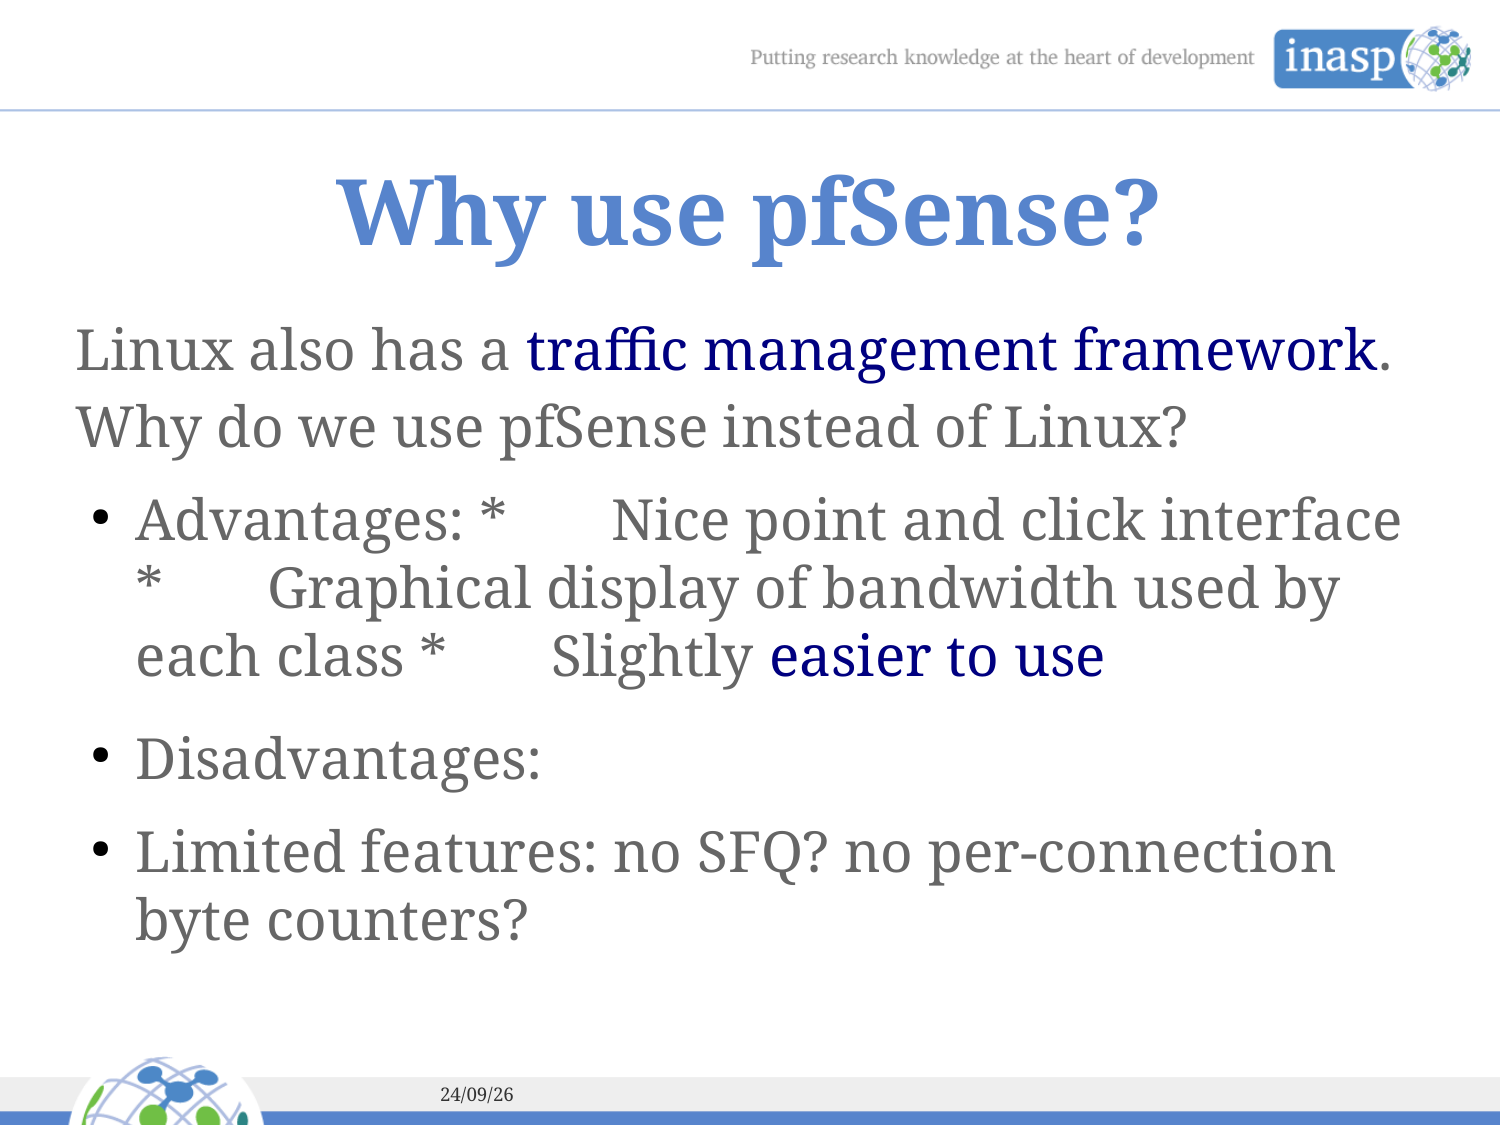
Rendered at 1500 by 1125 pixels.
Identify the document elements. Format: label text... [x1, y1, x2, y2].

picture [0, 0, 1500, 1125]
title Why use pfSense? [75, 129, 1426, 313]
list Linux also has a traffic management framework. Why do we use pfSense instead of Linux? Advantages: * Nice point and click interface * Graphical display of bandwidth used by each class * Slightly easier to use Disadvantages: Limited features: no SFQ? no per-connection byte counters? [75, 313, 1426, 967]
